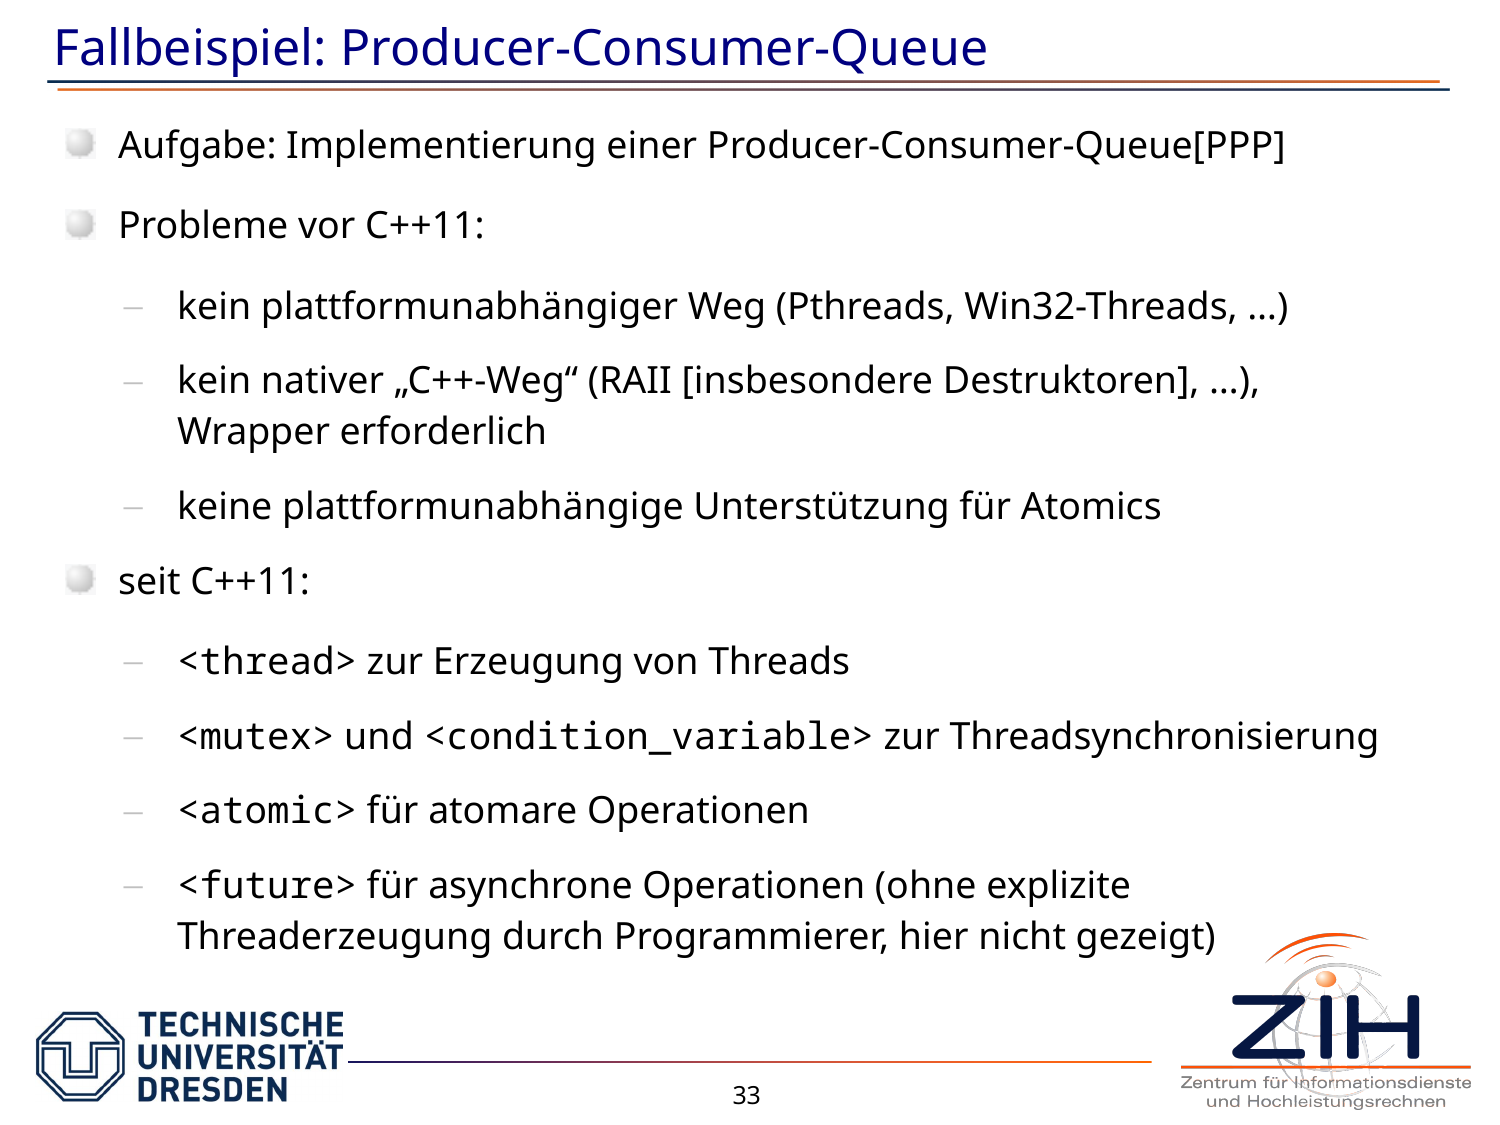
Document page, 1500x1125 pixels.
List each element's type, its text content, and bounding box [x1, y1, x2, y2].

list Aufgabe: Implementierung einer Producer-Consumer-Queue[PPP] Probleme vor C++11: kein plattformunabhängiger Weg (Pthreads, Win32-Threads, …) kein nativer „C++-Weg“ (RAII [insbesondere Destruktoren], …), Wrapper erforderlich keine plattformunabhängige Unterstützung für Atomics seit C++11: <thread> zur Erzeugung von Threads <mutex> und <condition_variable> zur Threadsynchronisierung <atomic> für atomare Operationen <future> für asynchrone Operationen (ohne explizite Threaderzeugung durch Programmierer, hier nicht gezeigt) [29, 118, 1418, 815]
picture [47, 80, 1450, 91]
picture [1181, 933, 1471, 1110]
picture [35, 1011, 343, 1102]
picture [1181, 933, 1185, 946]
title Fallbeispiel: Producer-Consumer-Queue [53, 12, 1453, 81]
